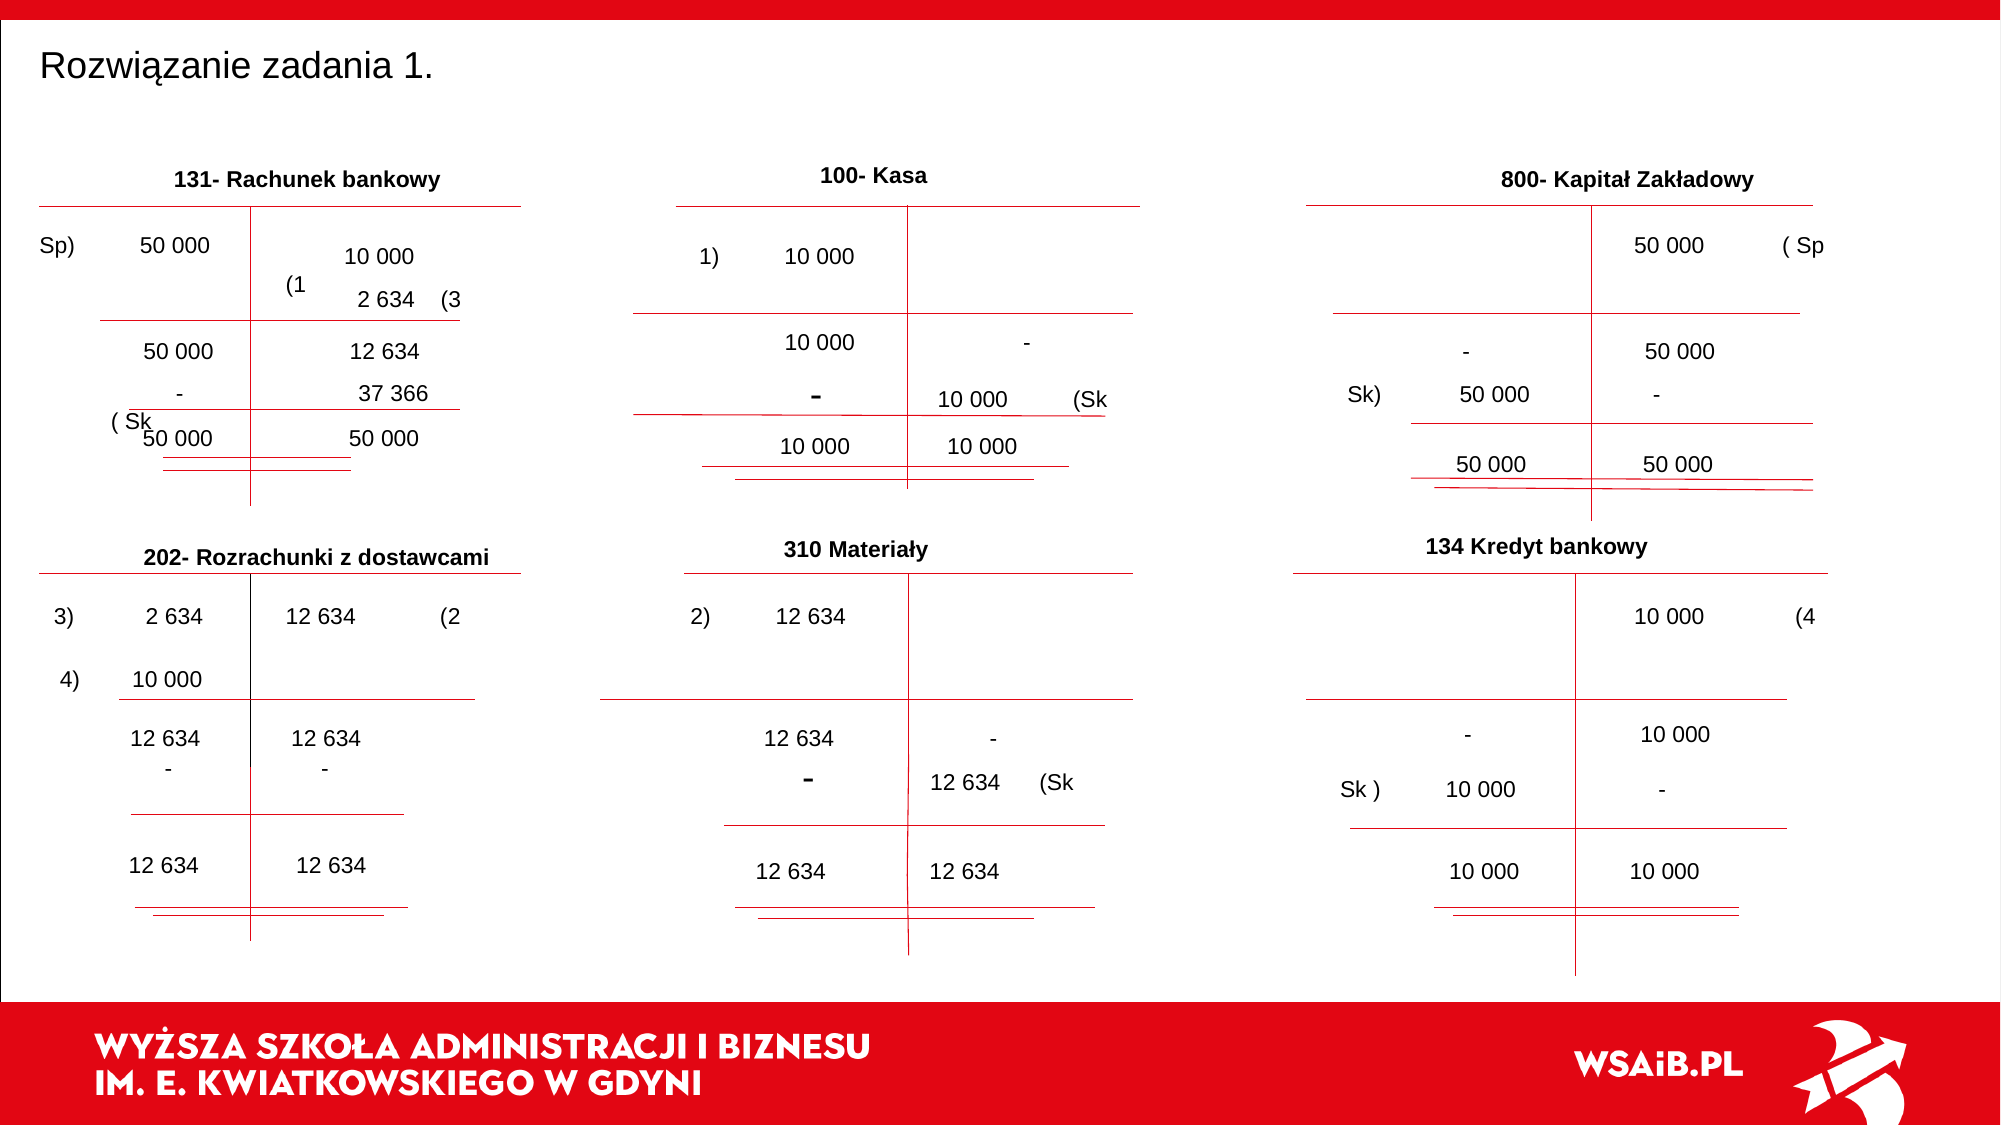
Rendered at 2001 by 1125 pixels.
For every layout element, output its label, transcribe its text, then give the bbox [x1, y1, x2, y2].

text_box Sp) 50 000 [24, 222, 233, 266]
text_box 10 000 (1 [270, 234, 482, 305]
text_box 202- Rozrachunki z dostawcami [107, 520, 509, 581]
text_box - 10 000 [1332, 712, 1841, 755]
text_box 131- Rachunek bankowy [96, 142, 475, 203]
text_box 10 000 10 000 [1349, 849, 1849, 892]
text_box 50 000 50 000 [1389, 442, 1862, 485]
text_box Sk ) 10 000 - [1325, 767, 1841, 810]
text_box - 12 634 (Sk [661, 745, 1195, 806]
text_box - 10 000 (Sk [648, 363, 1181, 423]
text_box 2 634 (3 [283, 277, 496, 320]
text_box 3) 2 634 [39, 594, 230, 637]
text_box 800- Kapitał Zakładowy [1350, 142, 1965, 203]
text_box - 50 000 [1349, 328, 1859, 372]
text_box Rozwiązanie zadania 1. [24, 33, 758, 94]
text_box 10 000 (4 [1619, 594, 1859, 637]
text_box Sk) 50 000 - [1332, 371, 1841, 414]
text_box 1) 10 000 [684, 234, 890, 277]
text_box 12 634 12 634 [251, 843, 421, 886]
text_box 12 634 12 634 [113, 843, 250, 886]
text_box 310 Materiały [684, 526, 1085, 570]
text_box 12 634 12 634 [701, 849, 1141, 892]
text_box 134 Kredyt bankowy [1410, 523, 1896, 567]
text_box 12 634 (2 [270, 594, 482, 637]
text_box 10 000 10 000 [648, 423, 1120, 467]
text_box 4) 10 000 [45, 656, 242, 700]
text_box 10 000 - [633, 320, 1133, 363]
text_box 50 000 12 634 [96, 328, 461, 371]
text_box - 37 366 ( Sk [96, 371, 509, 442]
text_box 50 000 ( Sp [1619, 222, 1893, 266]
text_box 12 634 - [675, 701, 1120, 745]
text_box 2) 12 634 [675, 594, 908, 637]
picture [0, 0, 2001, 1125]
text_box 50 000 50 000 [101, 416, 490, 459]
text_box - 10 000 (Sk [648, 416, 907, 423]
text_box 100- Kasa [805, 153, 1195, 196]
text_box 12 634 12 634 - - [52, 701, 525, 789]
